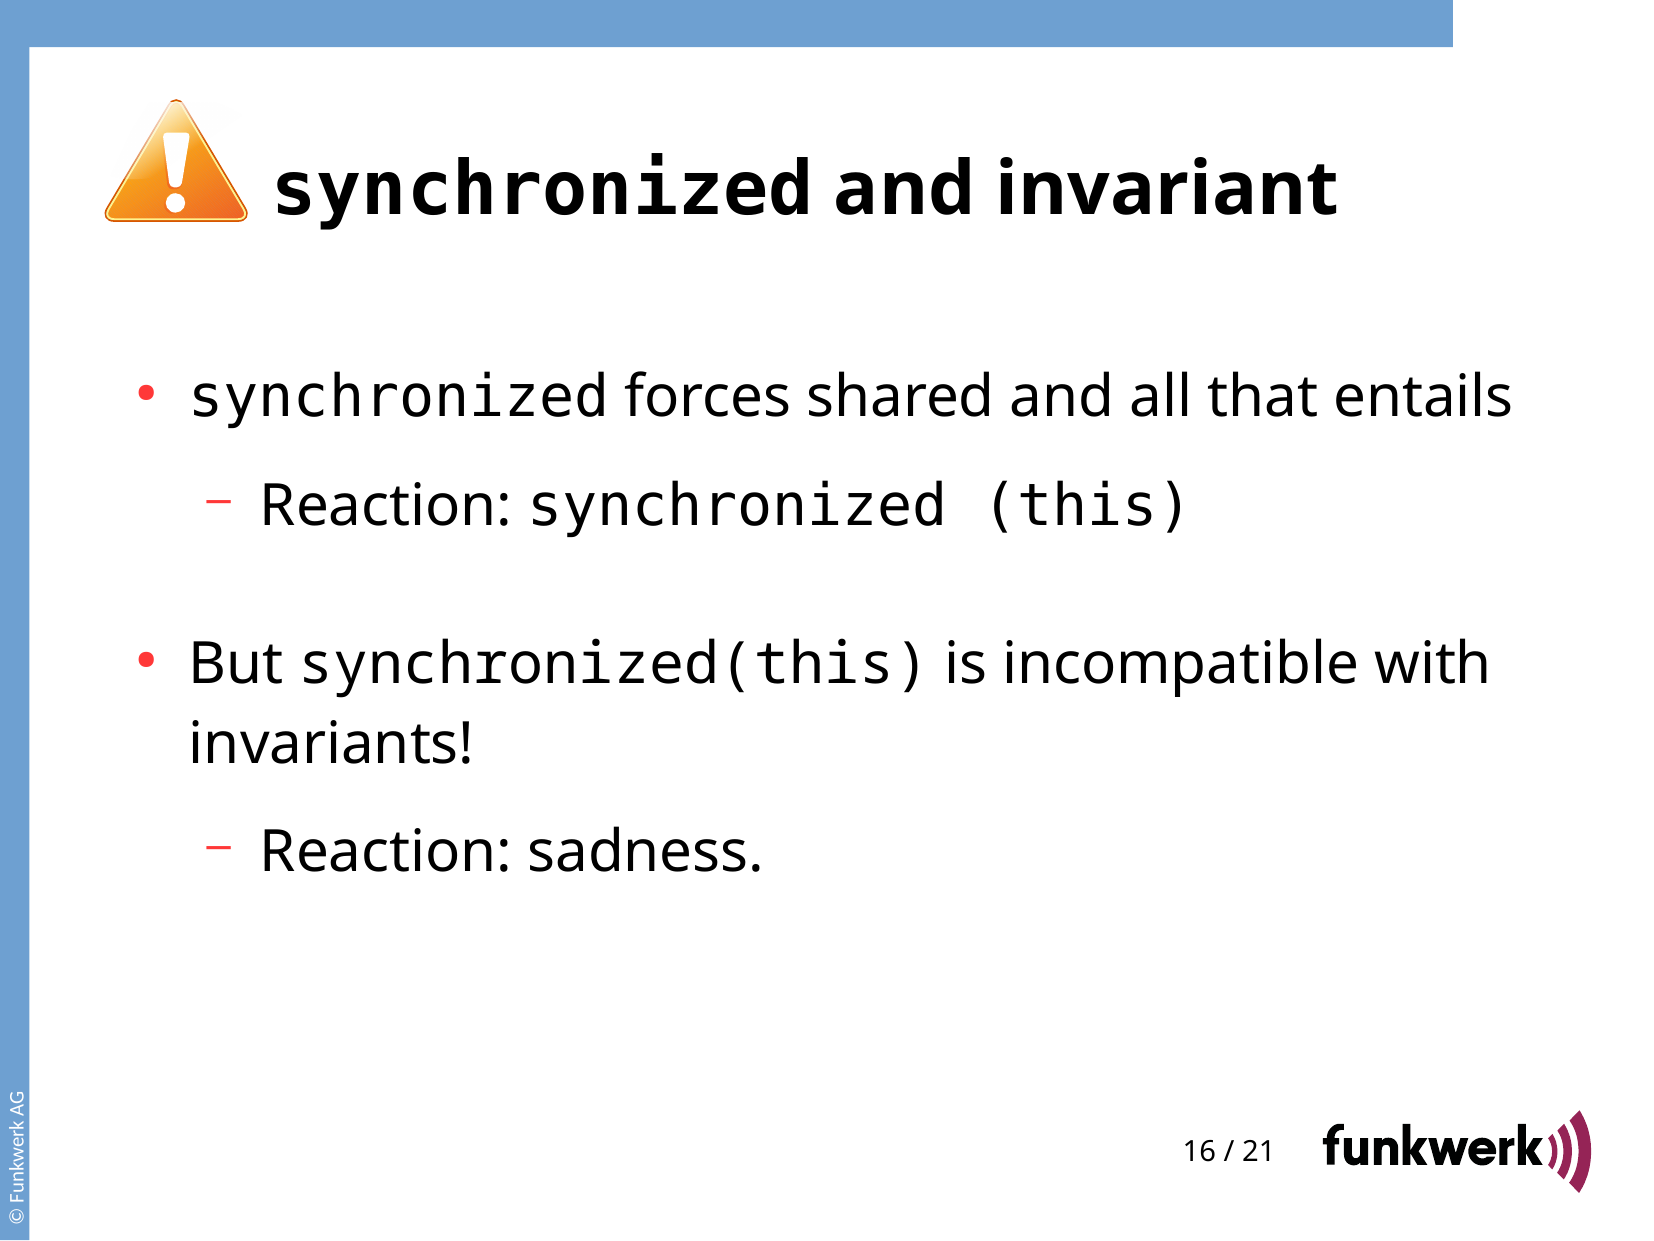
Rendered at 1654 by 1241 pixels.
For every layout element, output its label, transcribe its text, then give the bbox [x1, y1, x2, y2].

list synchronized forces shared and all that entails Reaction: synchronized (this) But synchronized(this) is incompatible with invariants! Reaction: sadness. [118, 354, 1571, 1010]
title synchronized and invariant [271, 47, 1453, 237]
